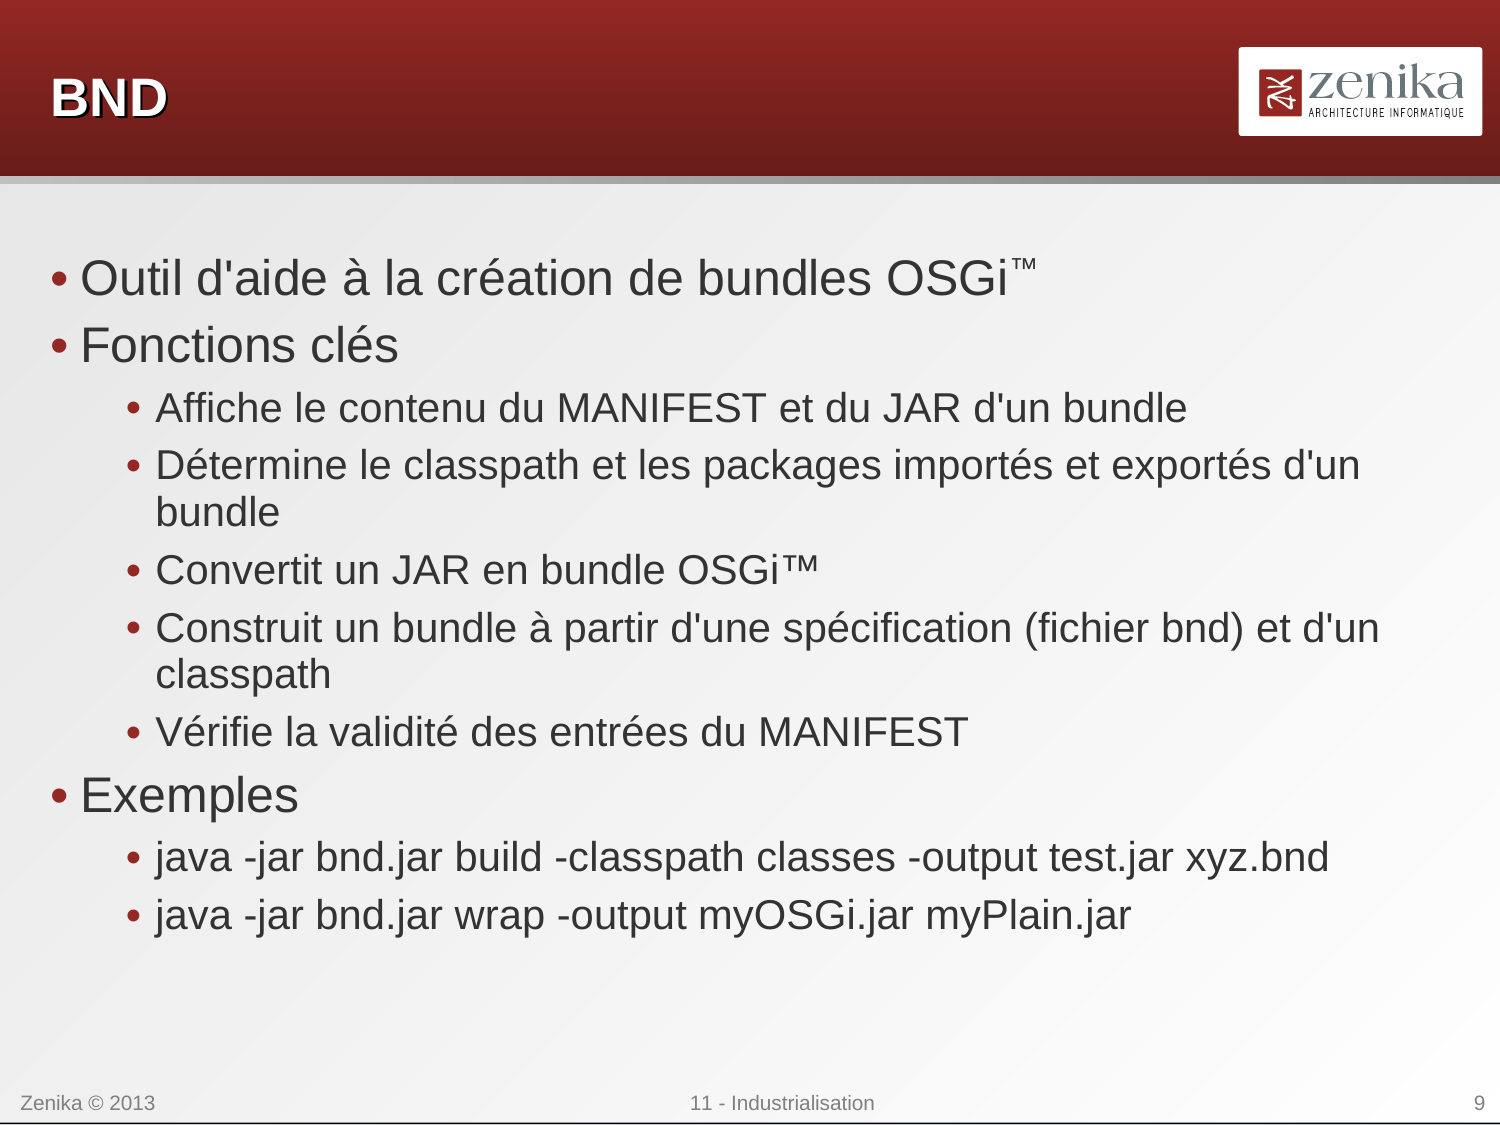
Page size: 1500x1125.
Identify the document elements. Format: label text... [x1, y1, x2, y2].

list Outil d'aide à la création de bundles OSGi™ Fonctions clés Affiche le contenu du MANIFEST et du JAR d'un bundle Détermine le classpath et les packages importés et exportés d'un bundle Convertit un JAR en bundle OSGi™ Construit un bundle à partir d'une spécification (fichier bnd) et d'un classpath Vérifie la validité des entrées du MANIFEST Exemples java -jar bnd.jar build -classpath classes -output test.jar xyz.bnd java -jar bnd.jar wrap -output myOSGi.jar myPlain.jar [50, 249, 1435, 1064]
title BND [50, 15, 1206, 180]
picture [1257, 58, 1464, 125]
